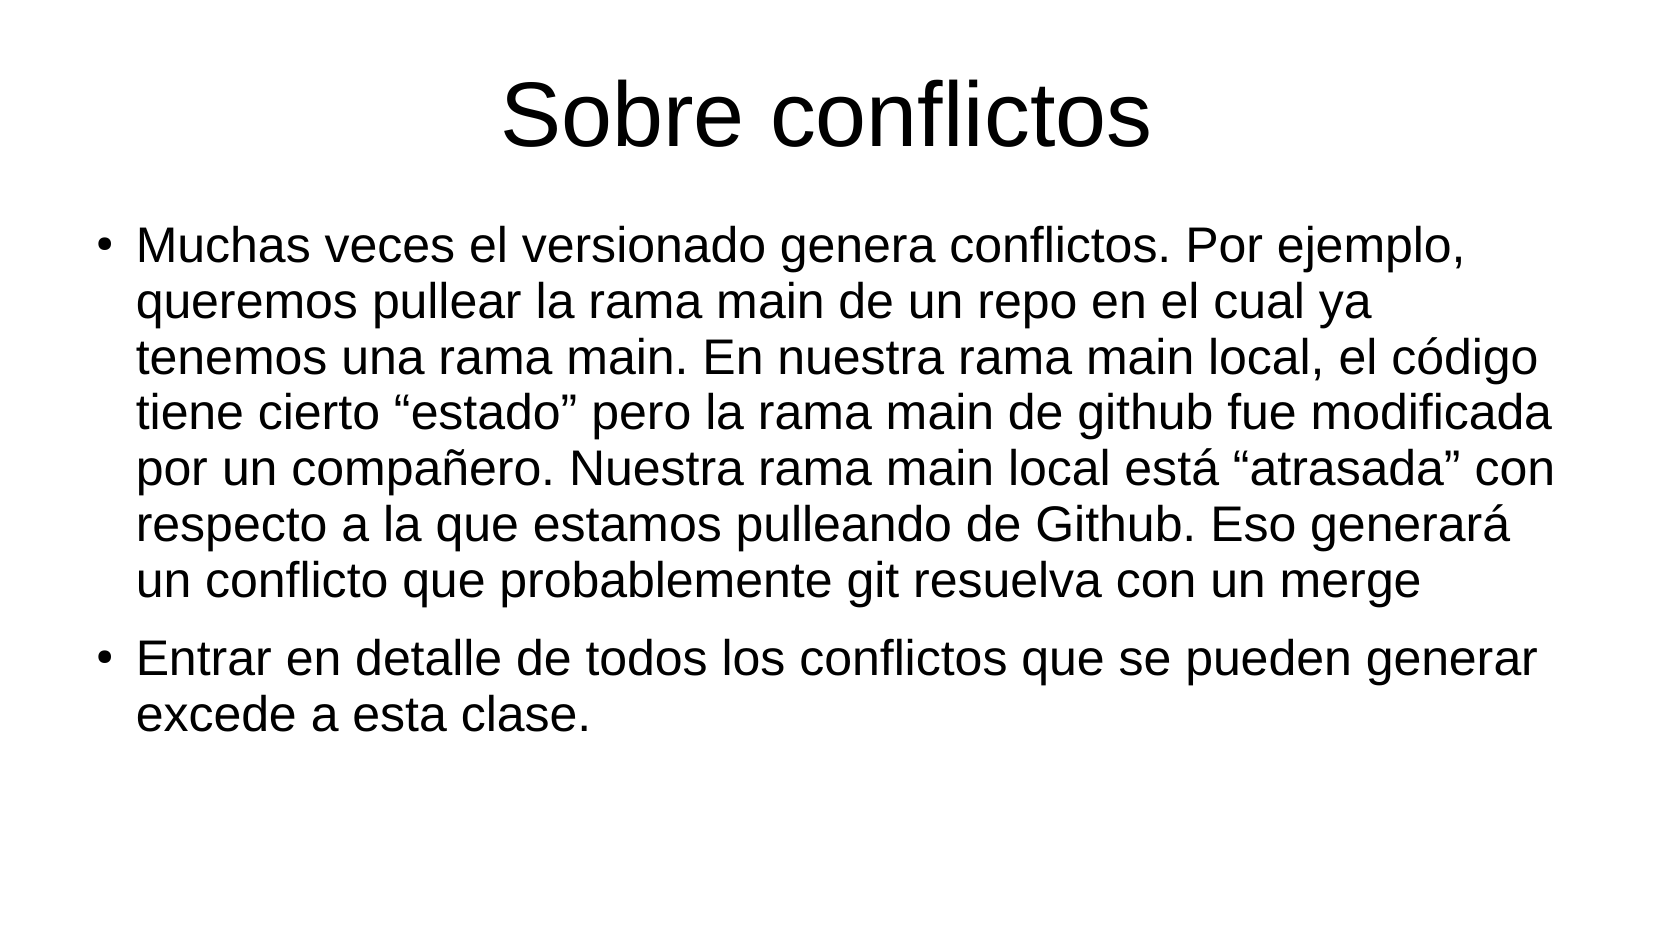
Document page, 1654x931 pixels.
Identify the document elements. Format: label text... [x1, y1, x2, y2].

title Sobre conflictos [82, 37, 1571, 193]
list Muchas veces el versionado genera conflictos. Por ejemplo, queremos pullear la rama main de un repo en el cual ya tenemos una rama main. En nuestra rama main local, el código tiene cierto “estado” pero la rama main de github fue modificada por un compañero. Nuestra rama main local está “atrasada” con respecto a la que estamos pulleando de Github. Eso generará un conflicto que probablemente git resuelva con un merge Entrar en detalle de todos los conflictos que se pueden generar excede a esta clase. [82, 217, 1571, 758]
